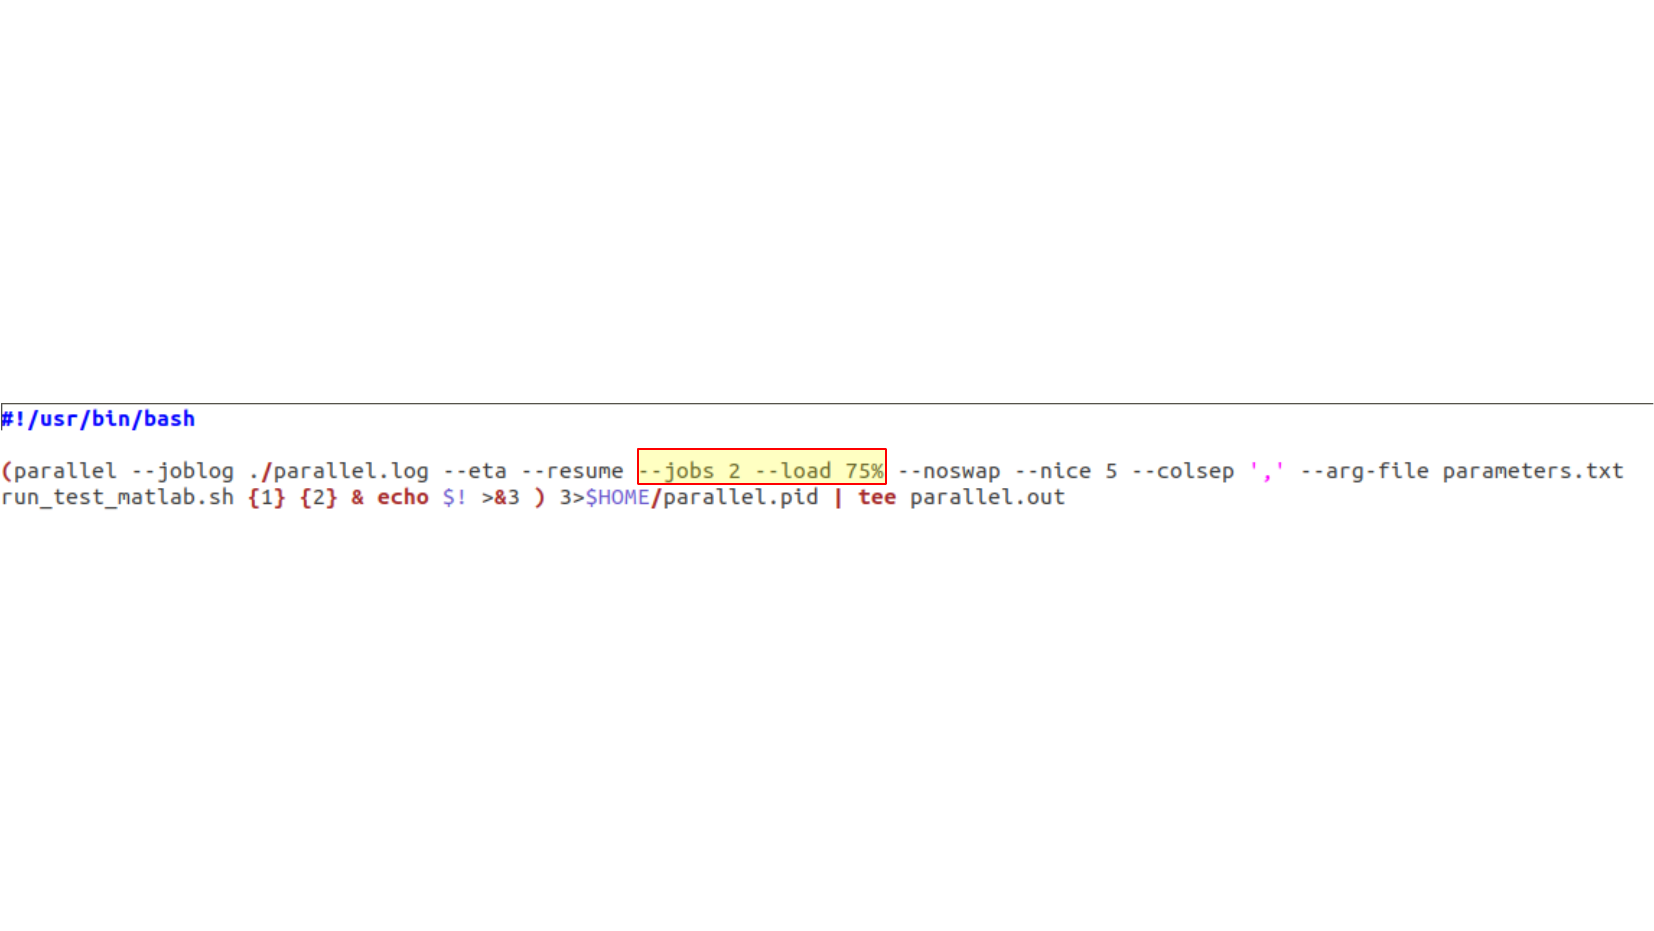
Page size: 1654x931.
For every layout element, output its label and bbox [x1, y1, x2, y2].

text_box [637, 448, 886, 485]
picture [1, 403, 1654, 529]
